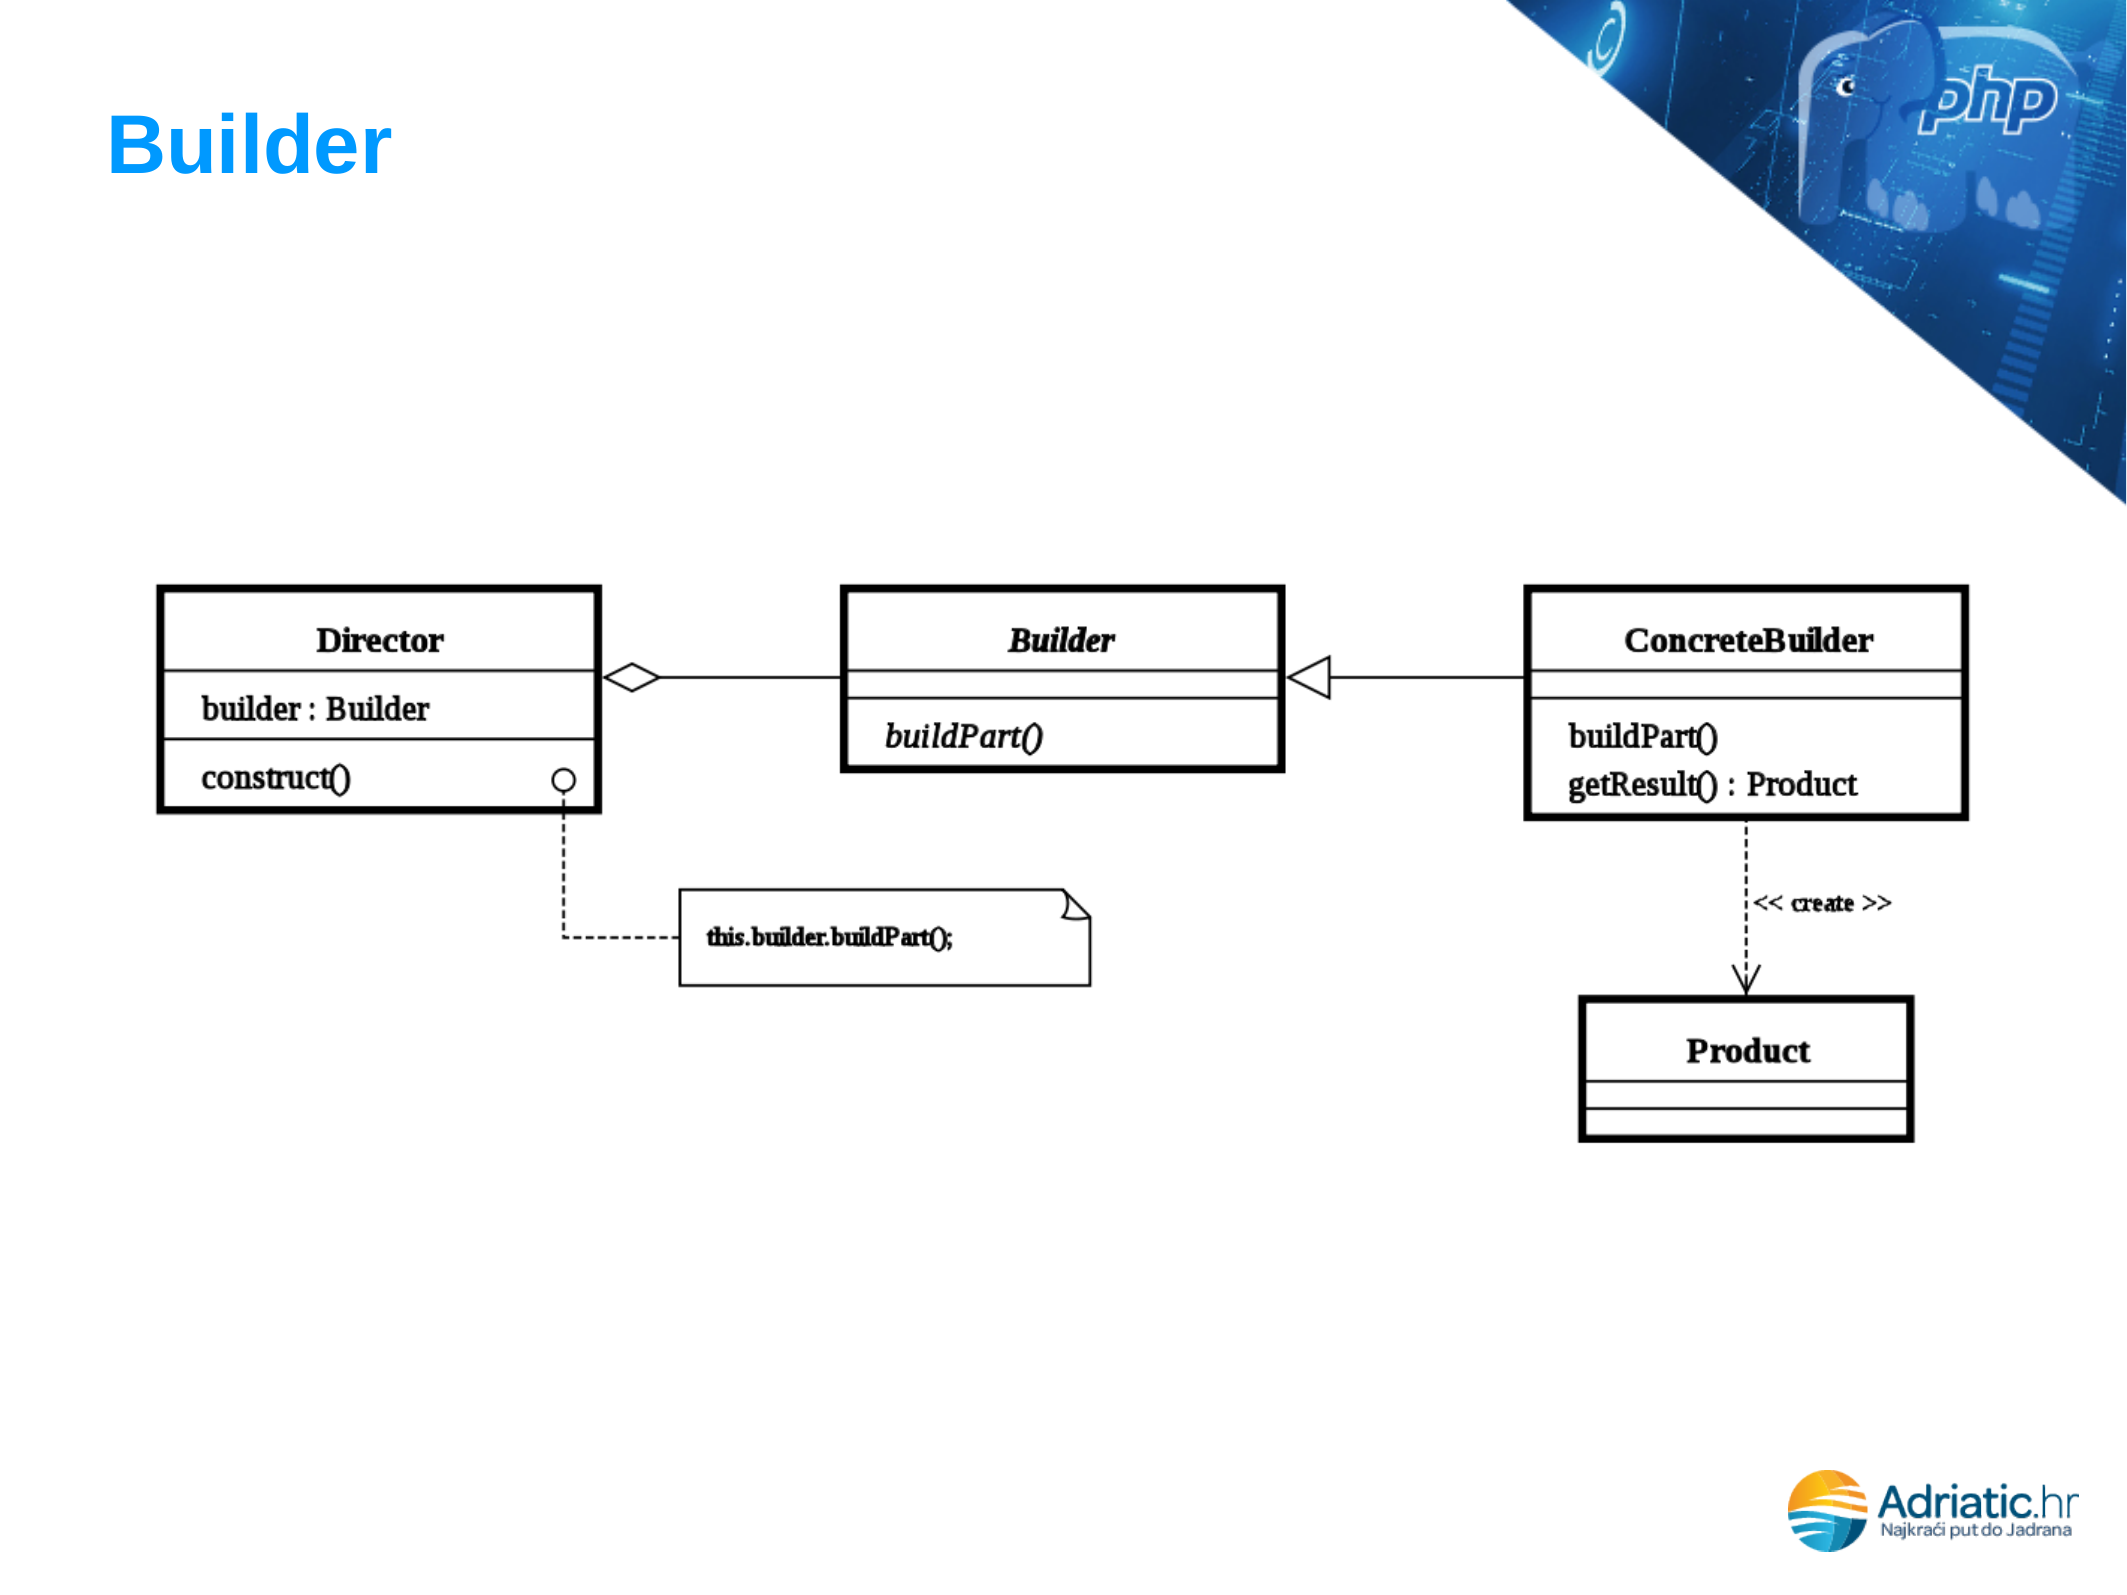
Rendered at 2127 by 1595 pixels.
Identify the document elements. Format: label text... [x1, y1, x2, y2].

title Builder [106, 70, 1630, 219]
picture [1788, 1470, 2079, 1552]
picture [106, 0, 2127, 1191]
